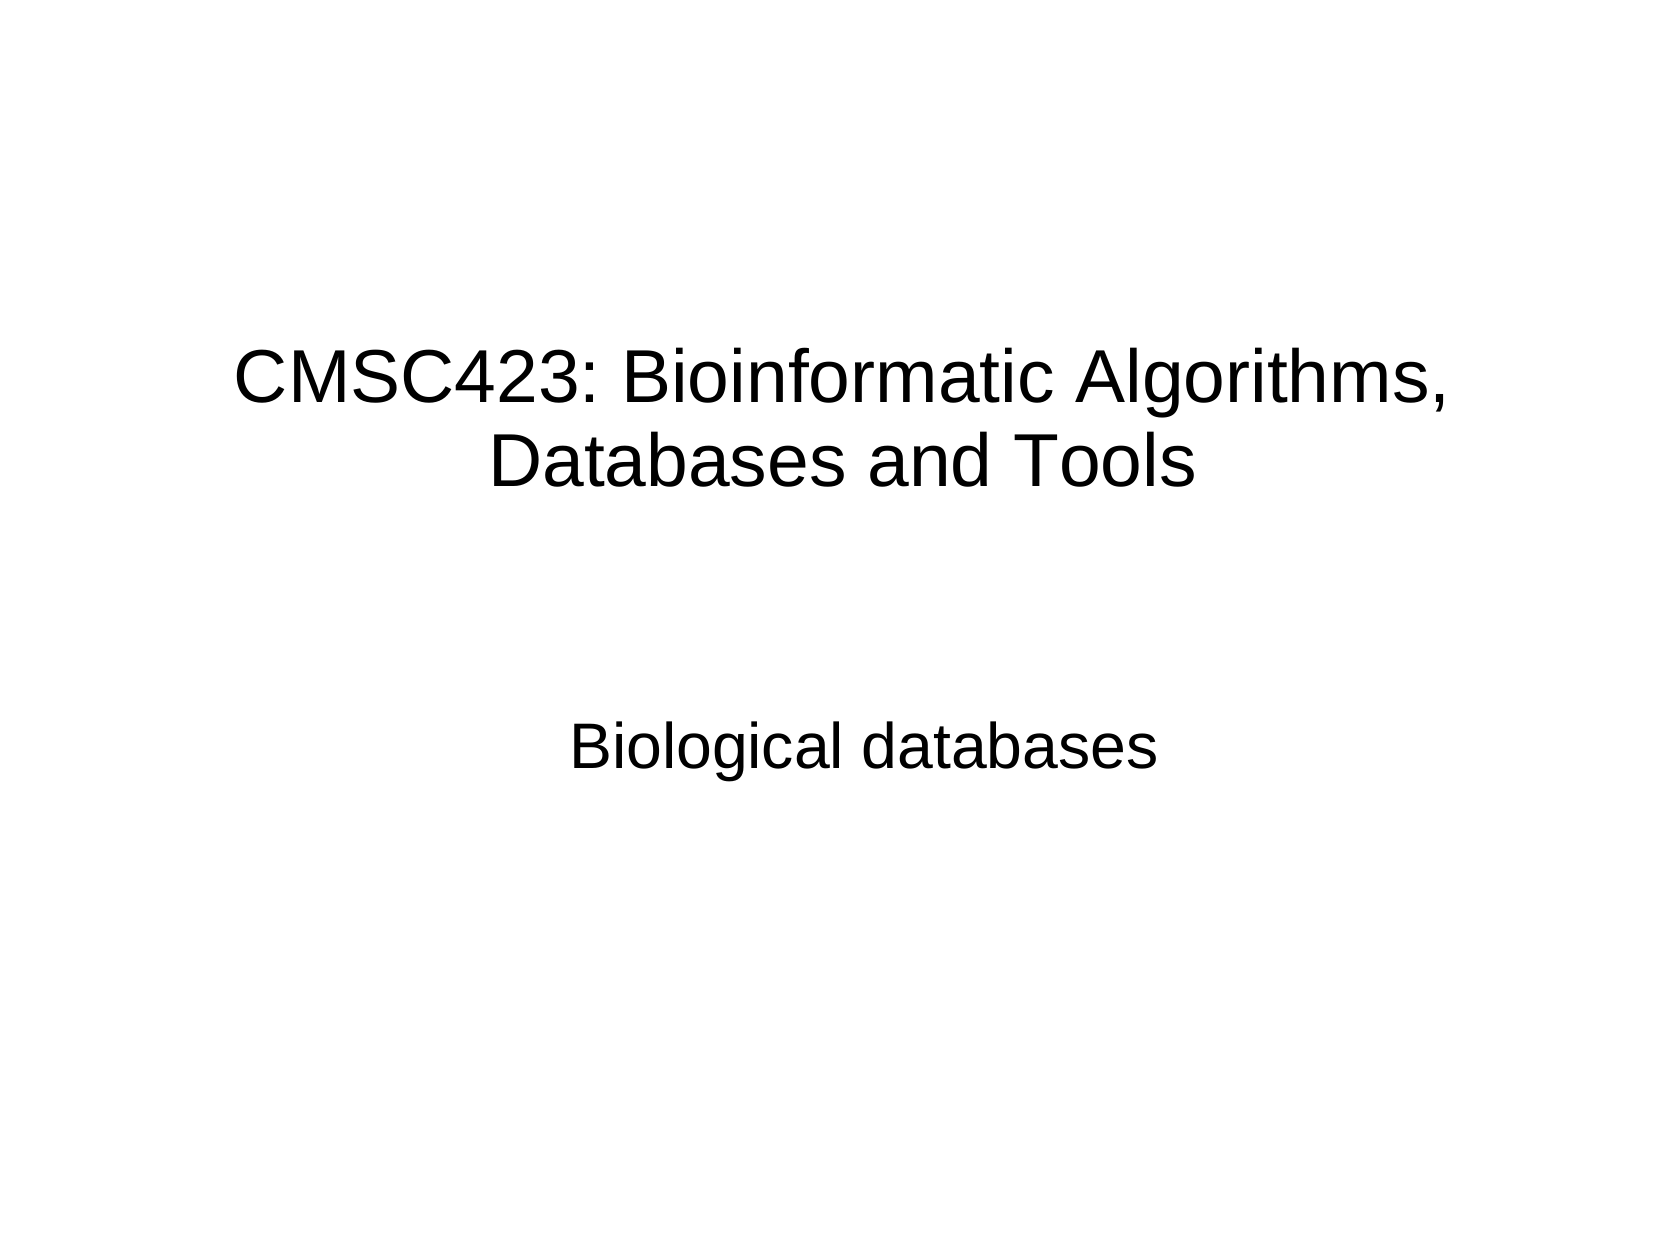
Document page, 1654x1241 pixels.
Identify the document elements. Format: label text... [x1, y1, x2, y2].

subtitle Biological databases [248, 702, 1406, 1020]
title CMSC423: Bioinformatic Algorithms, Databases and Tools [77, 309, 1608, 697]
